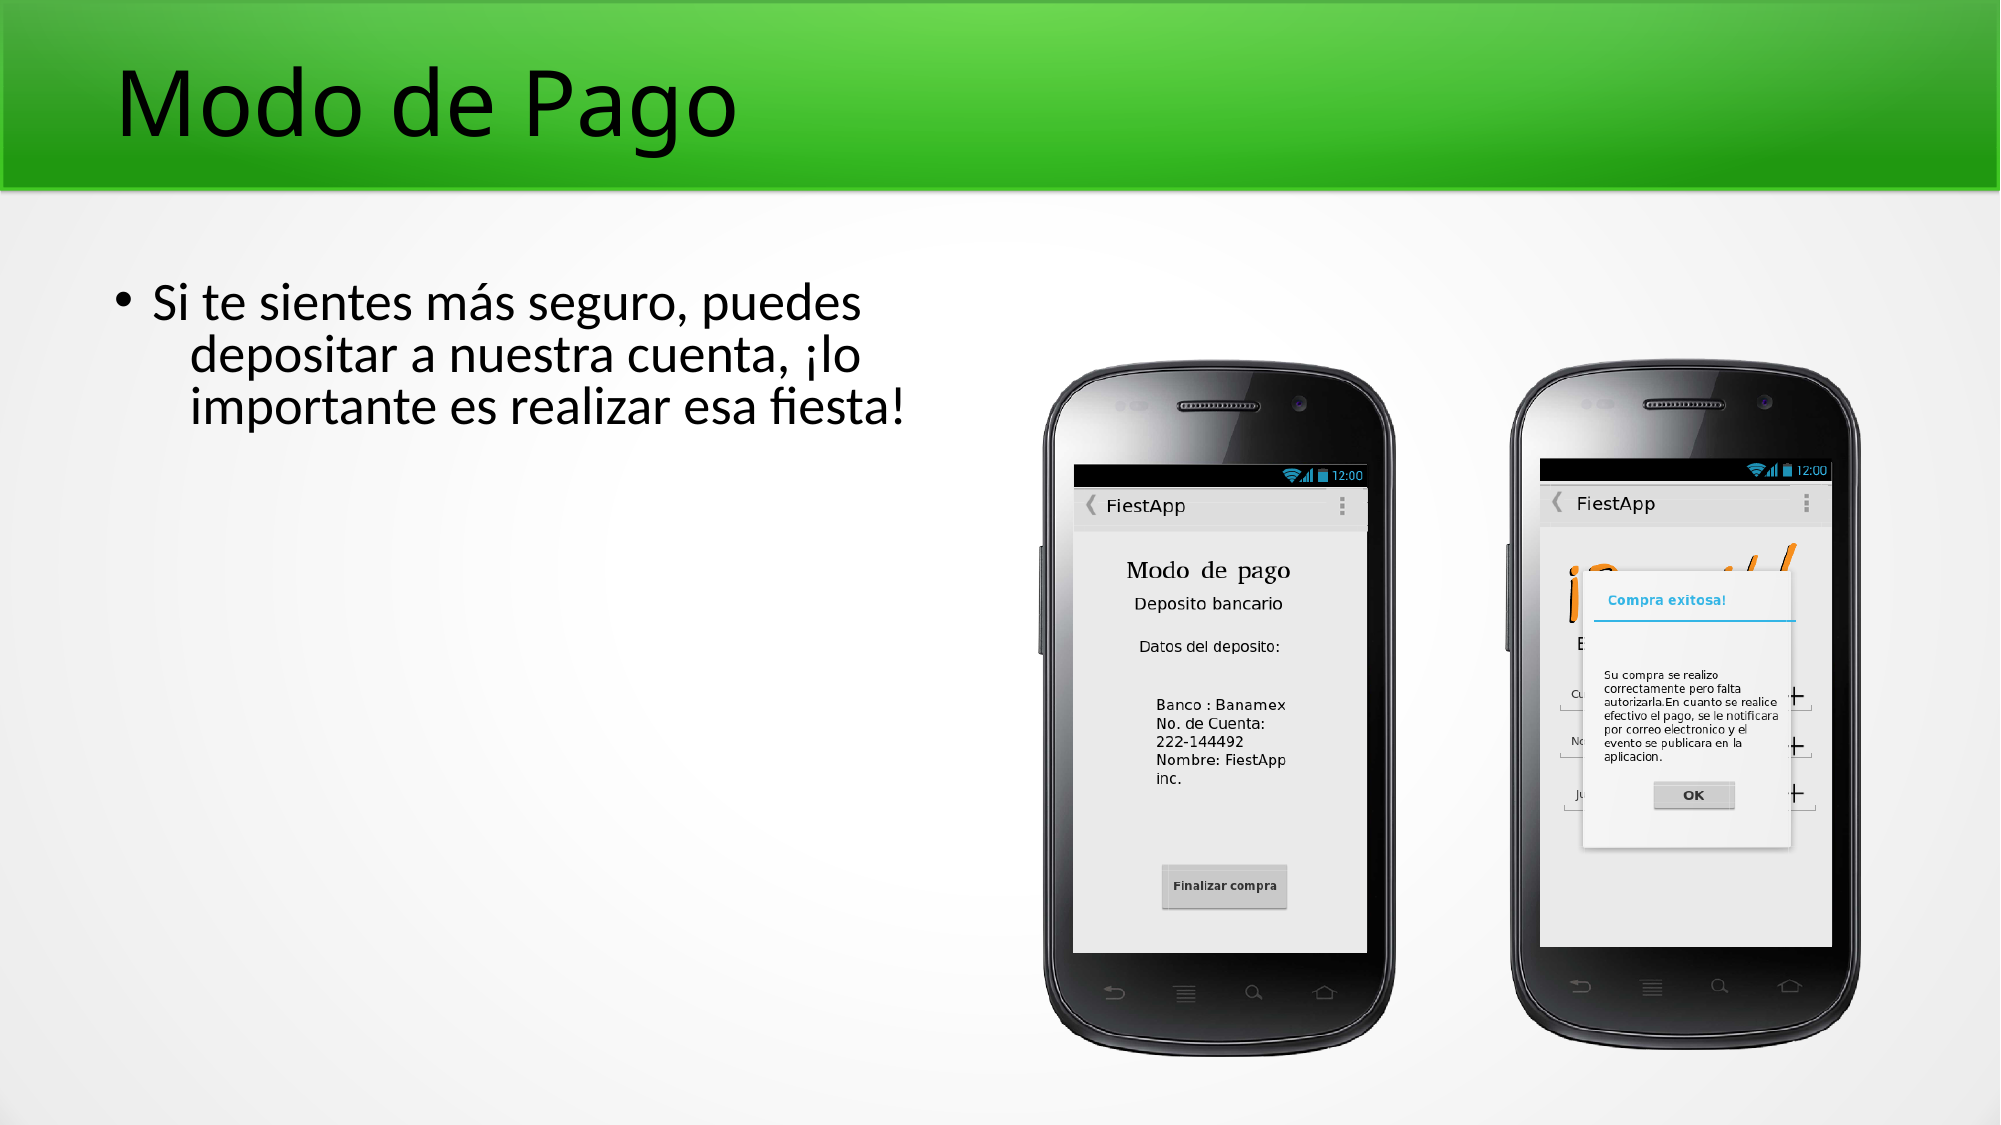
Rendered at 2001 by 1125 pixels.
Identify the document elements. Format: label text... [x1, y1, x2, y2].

title Modo de Pago [99, 42, 1900, 172]
picture [1038, 359, 1396, 1057]
list Si te sientes más seguro, puedes depositar a nuestra cuenta, ¡lo importante es realizar esa fiesta! [99, 271, 979, 583]
picture [1505, 358, 1861, 1051]
